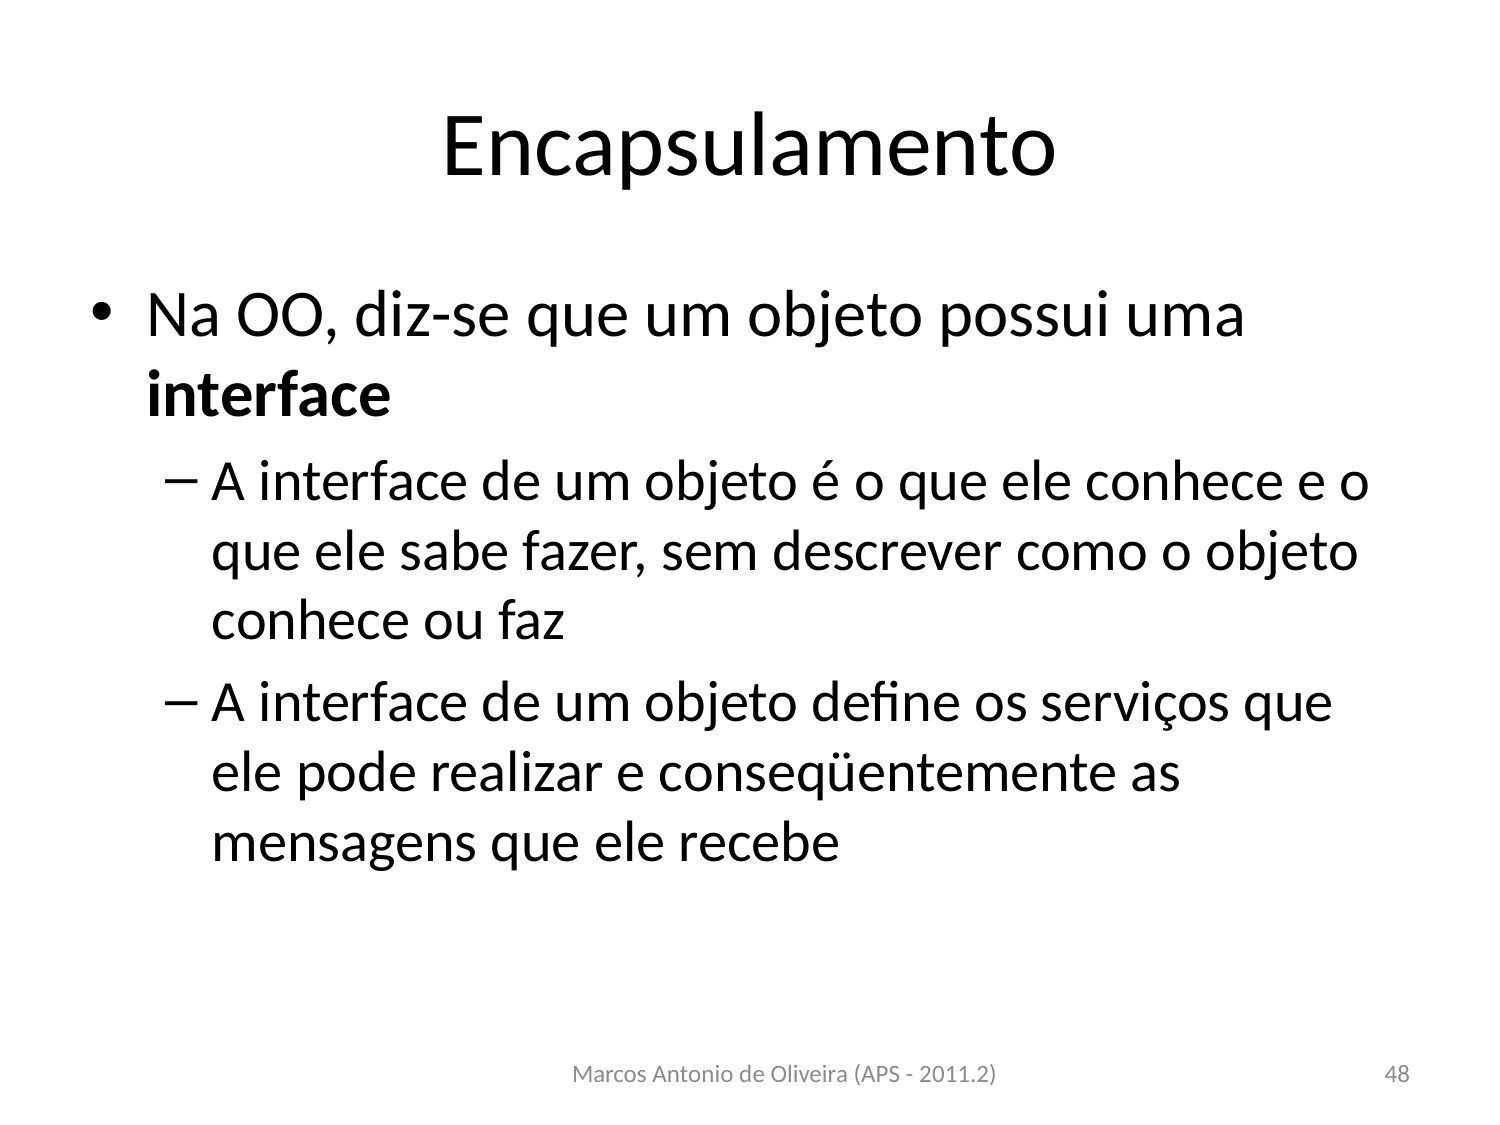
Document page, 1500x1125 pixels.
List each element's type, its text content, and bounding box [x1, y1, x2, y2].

list Na OO, diz-se que um objeto possui uma interface A interface de um objeto é o que ele conhece e o que ele sabe fazer, sem descrever como o objeto conhece ou faz A interface de um objeto define os serviços que ele pode realizar e conseqüentemente as mensagens que ele recebe [75, 262, 1425, 1005]
slide_number <número> [1074, 1042, 1425, 1103]
footer Marcos Antonio de Oliveira (APS - 2011.2) [512, 1042, 1058, 1103]
title Encapsulamento [75, 45, 1425, 233]
